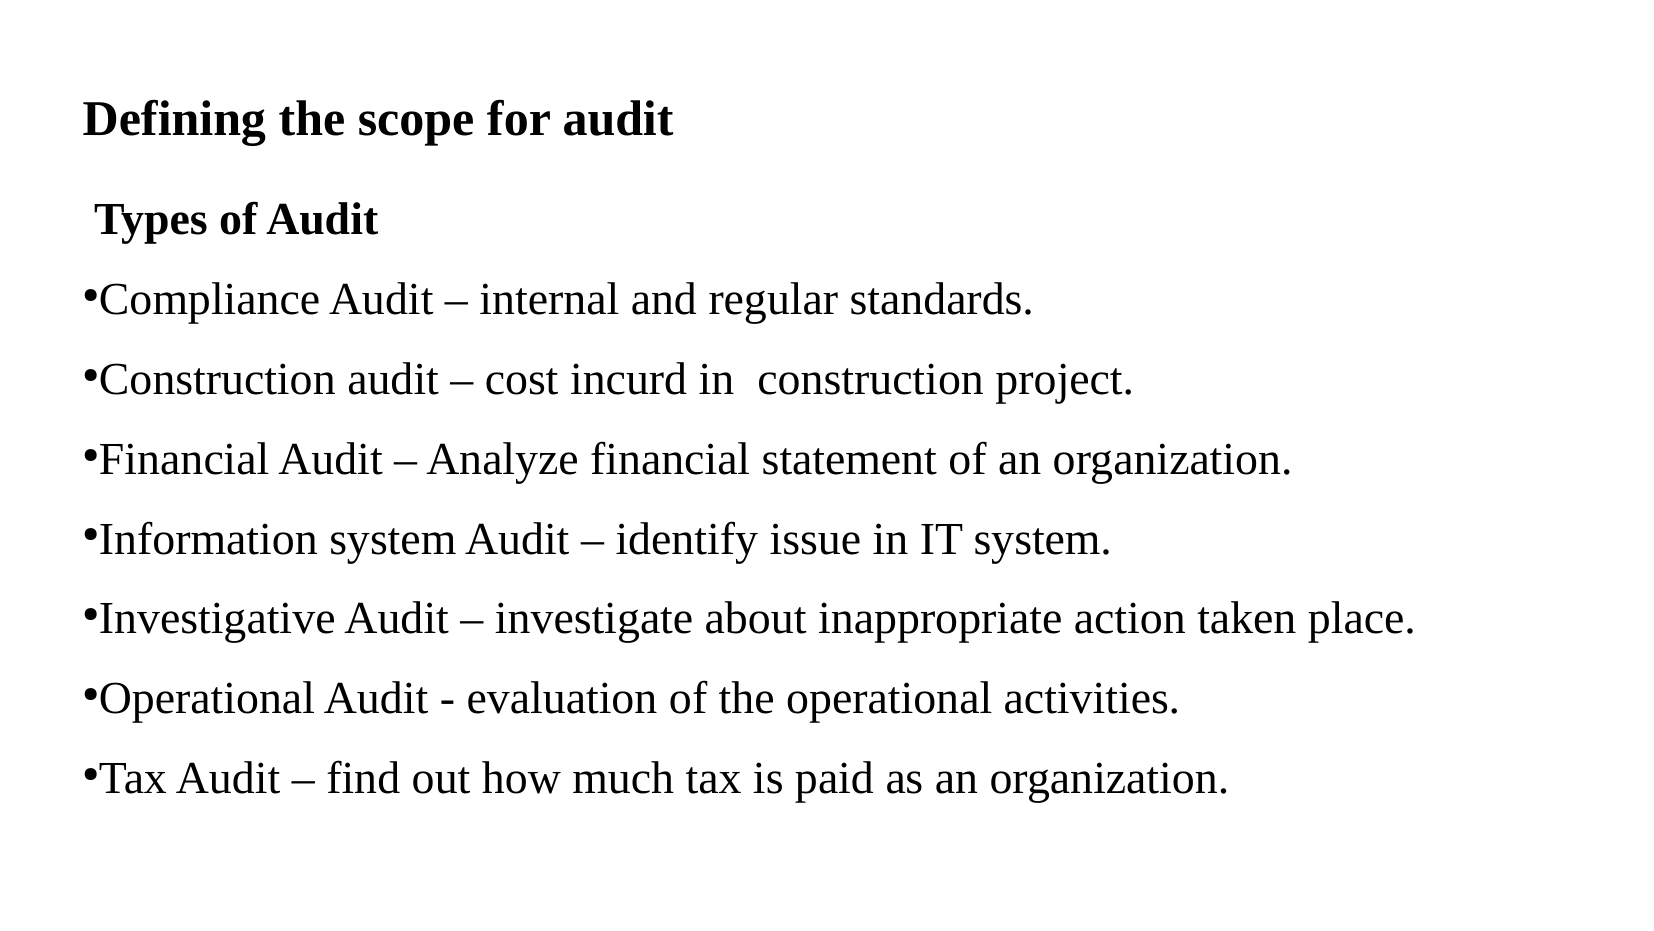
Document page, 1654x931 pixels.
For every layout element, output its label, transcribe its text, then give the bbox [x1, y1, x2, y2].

subtitle Types of Audit Compliance Audit – internal and regular standards. Construction audit – cost incurd in construction project. Financial Audit – Analyze financial statement of an organization. Information system Audit – identify issue in IT system. Investigative Audit – investigate about inappropriate action taken place. Operational Audit - evaluation of the operational activities. Tax Audit – find out how much tax is paid as an organization. [82, 181, 1571, 827]
title Defining the scope for audit [82, 67, 1477, 154]
